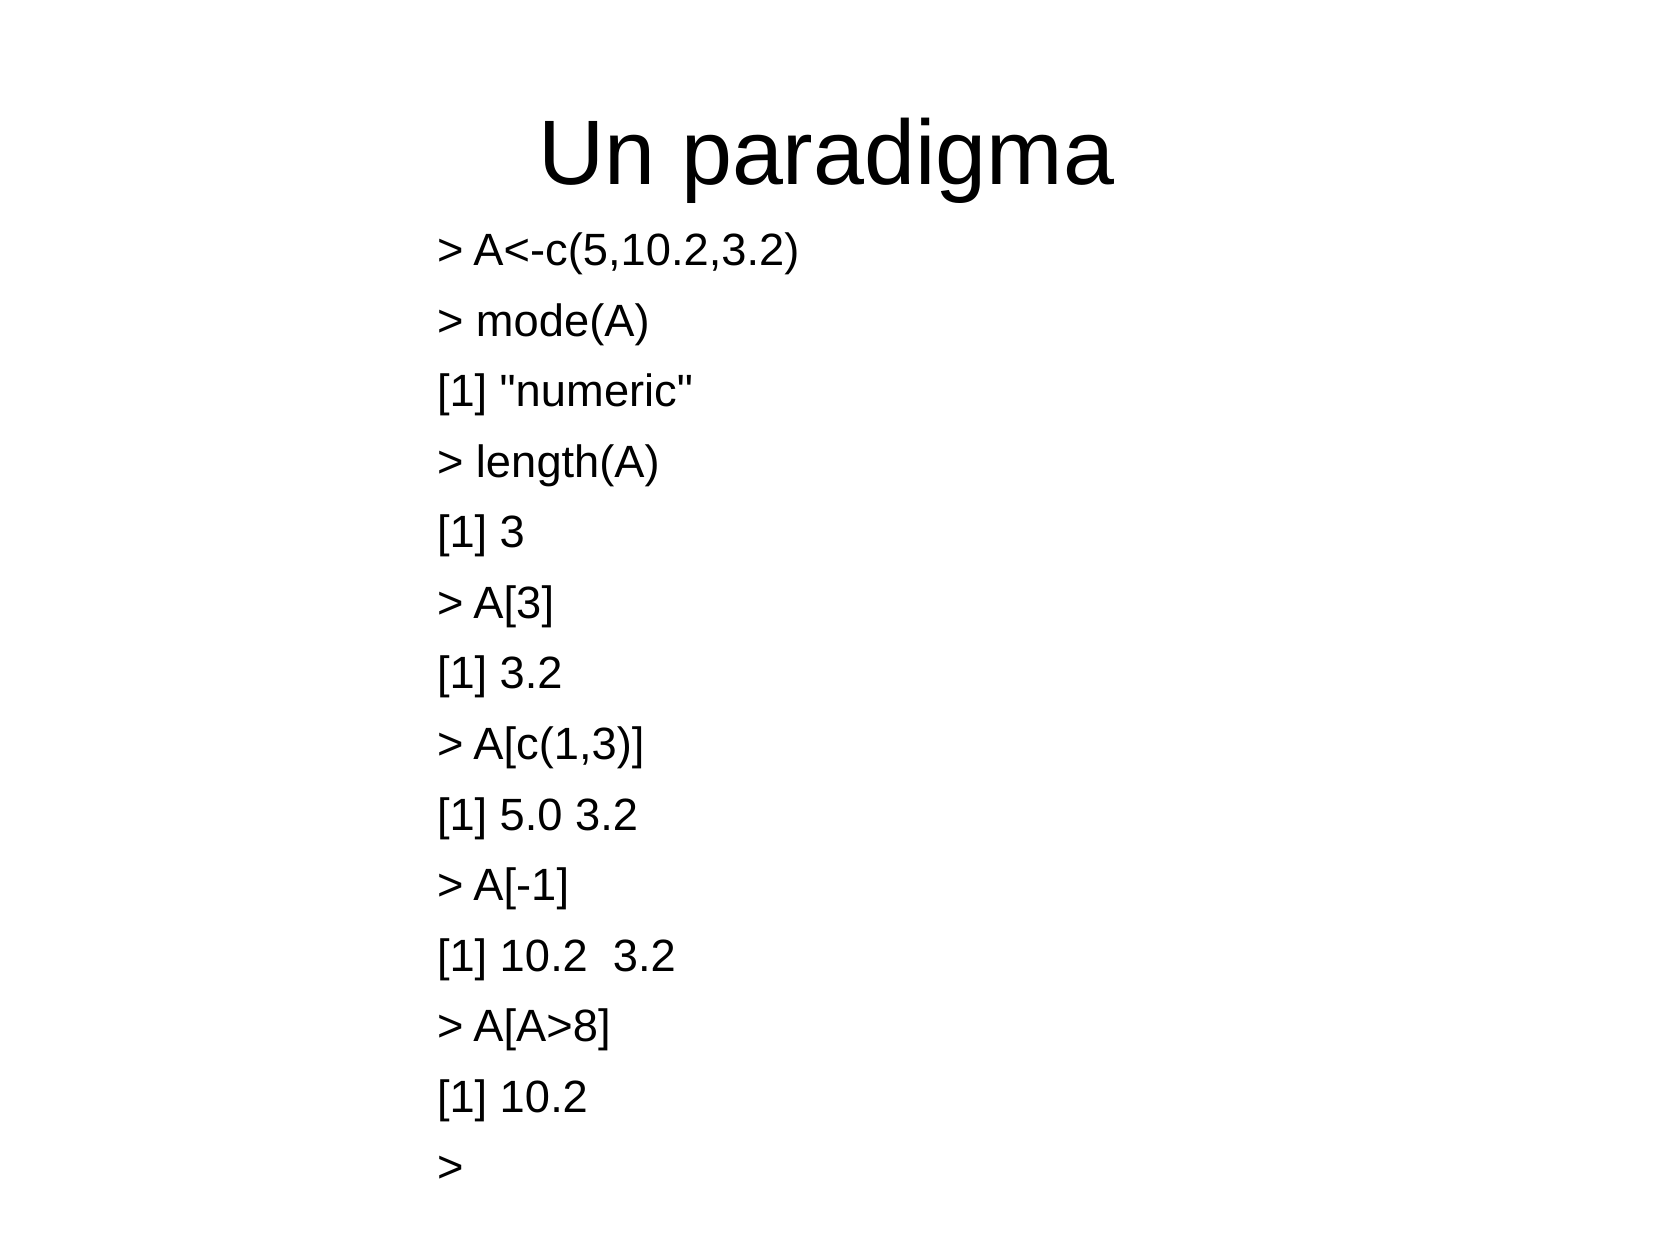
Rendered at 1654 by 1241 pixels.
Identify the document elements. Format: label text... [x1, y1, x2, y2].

title Un paradigma [82, 49, 1571, 257]
list > A<-c(5,10.2,3.2) > mode(A) [1] "numeric" > length(A) [1] 3 > A[3] [1] 3.2 > A[c(1,3)] [1] 5.0 3.2 > A[-1] [1] 10.2 3.2 > A[A>8] [1] 10.2 > [437, 224, 1158, 1193]
